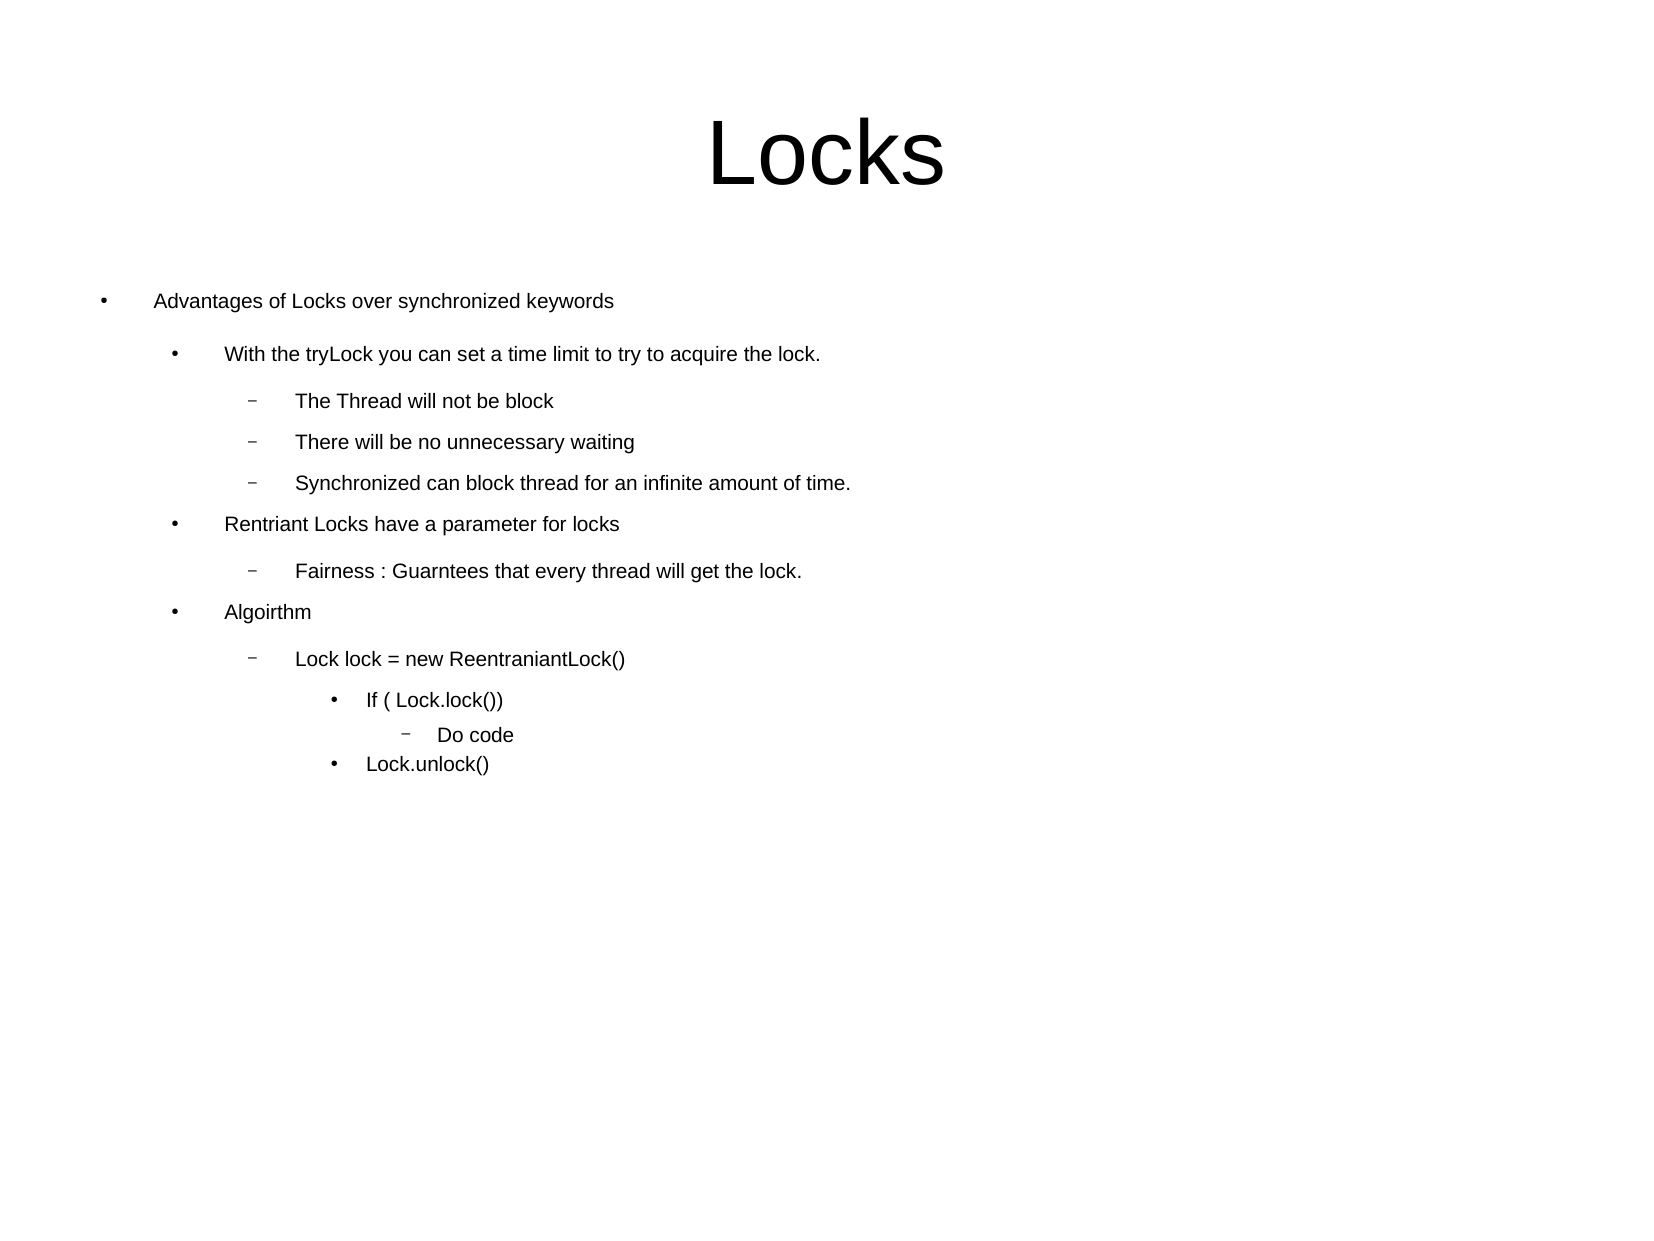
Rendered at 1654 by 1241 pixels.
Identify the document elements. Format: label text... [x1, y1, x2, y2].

title Locks [82, 49, 1571, 257]
list Advantages of Locks over synchronized keywords With the tryLock you can set a time limit to try to acquire the lock. The Thread will not be block There will be no unnecessary waiting Synchronized can block thread for an infinite amount of time. Rentriant Locks have a parameter for locks Fairness : Guarntees that every thread will get the lock. Algoirthm Lock lock = new ReentraniantLock() If ( Lock.lock()) Do code Lock.unlock() [82, 290, 1571, 1010]
